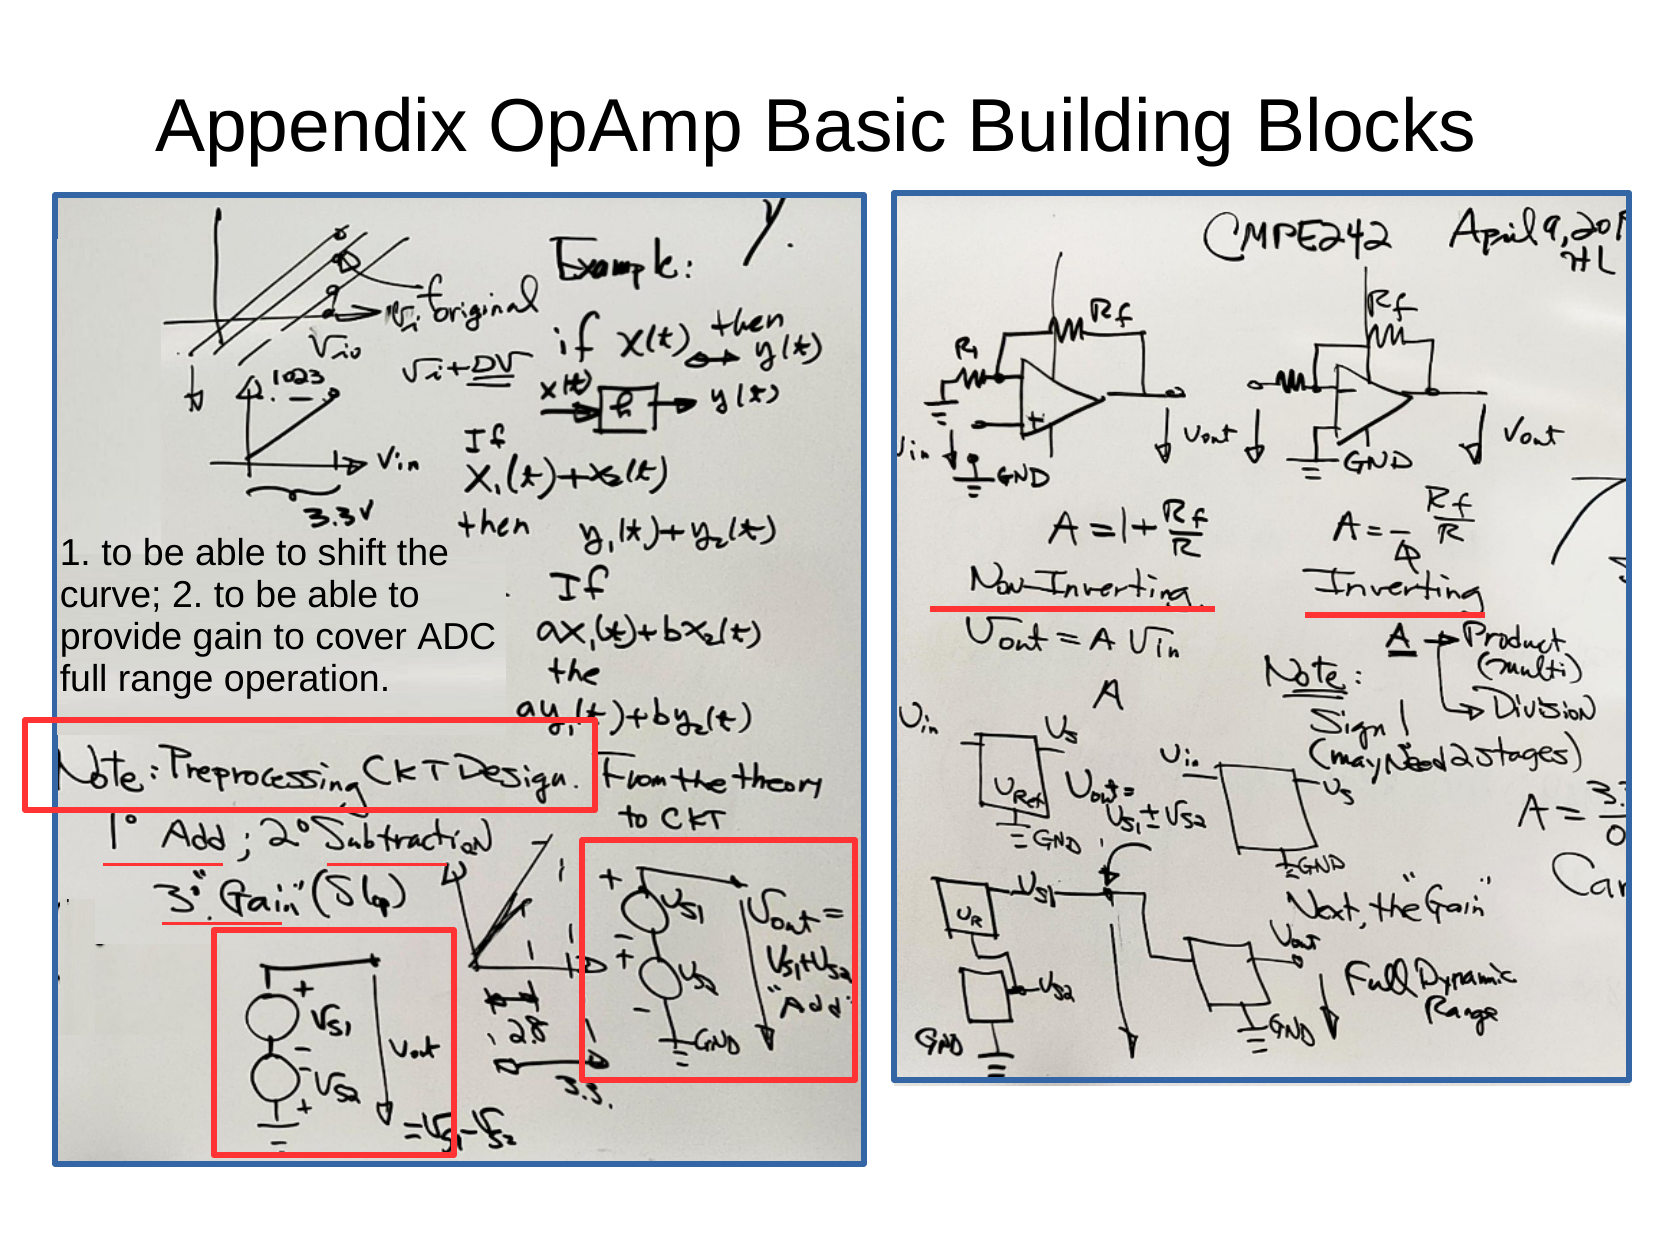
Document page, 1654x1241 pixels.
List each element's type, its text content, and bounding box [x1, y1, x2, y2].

picture [57, 198, 861, 1161]
picture [897, 196, 1626, 1077]
text_box 1. to be able to shift the curve; 2. to be able to provide gain to cover ADC full range operation. [45, 525, 526, 711]
title Appendix OpAmp Basic Building Blocks [82, 27, 1571, 220]
picture [57, 723, 592, 807]
